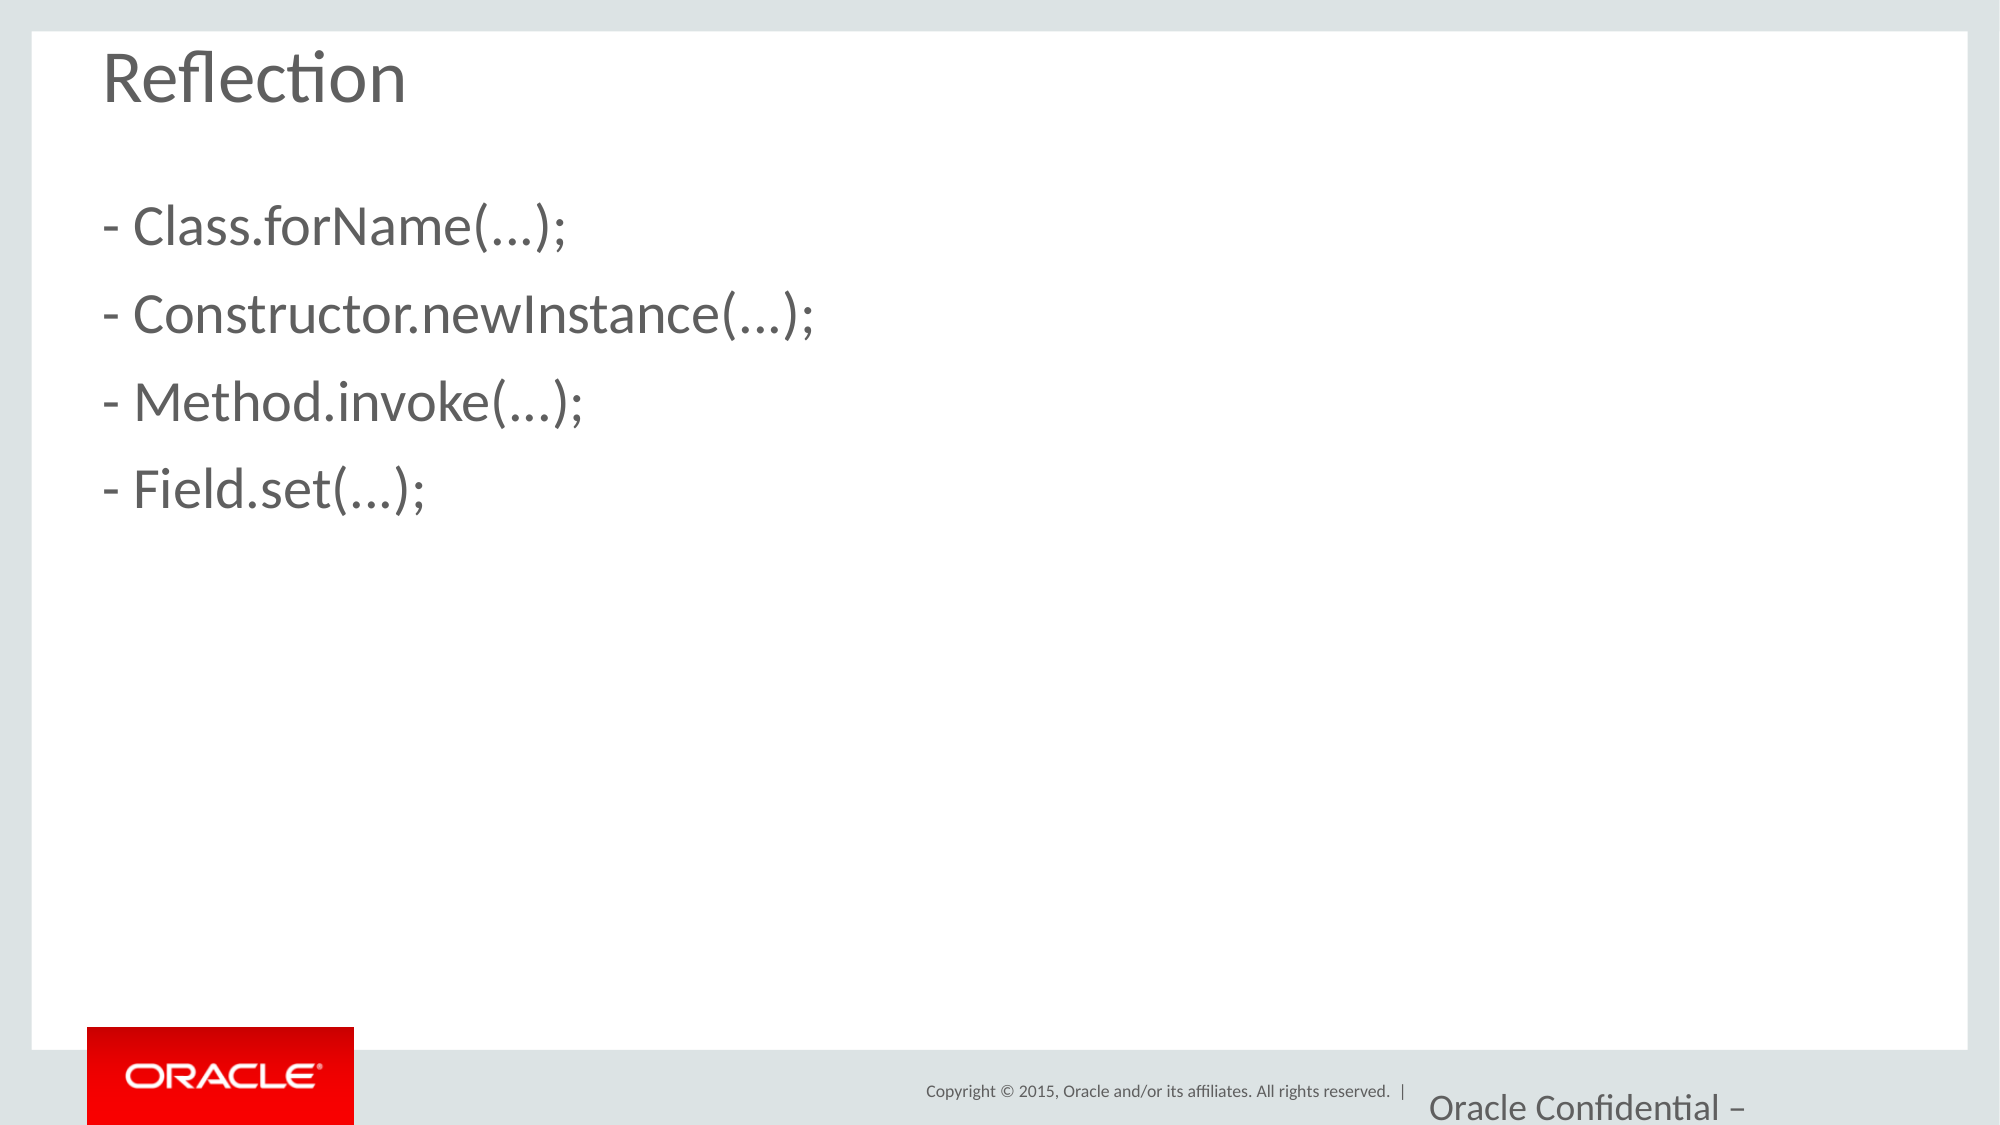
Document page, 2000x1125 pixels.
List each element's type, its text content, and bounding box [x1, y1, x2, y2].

list - Class.forName(...); - Constructor.newInstance(...); - Method.invoke(...); - Field.set(...); [87, 187, 1913, 913]
picture [87, 1027, 354, 1125]
title Reflection [87, 37, 1913, 121]
footer Oracle Confidential – Restricted [1414, 1075, 1865, 1106]
